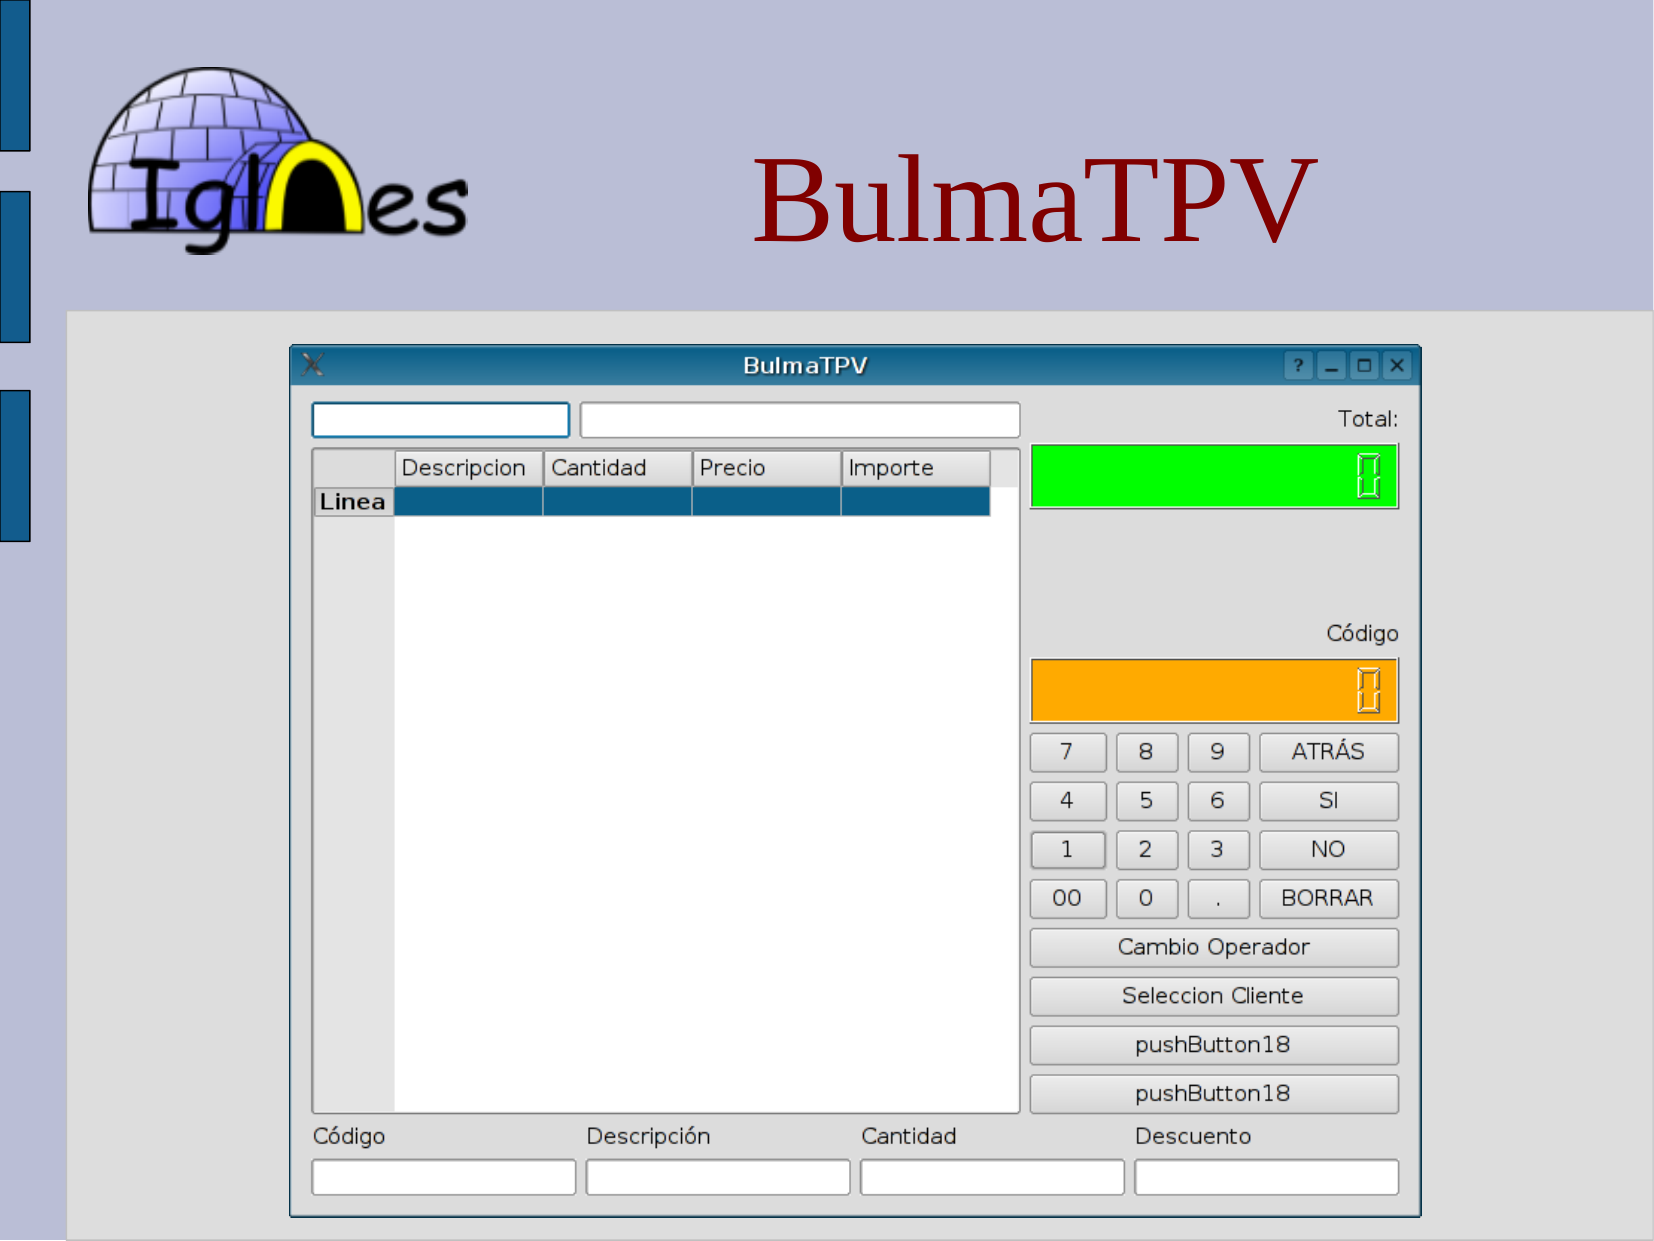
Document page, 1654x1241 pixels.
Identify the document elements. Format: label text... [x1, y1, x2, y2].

picture [88, 67, 468, 255]
picture [289, 344, 1422, 1216]
text_box BulmaTPV [503, 92, 1568, 267]
